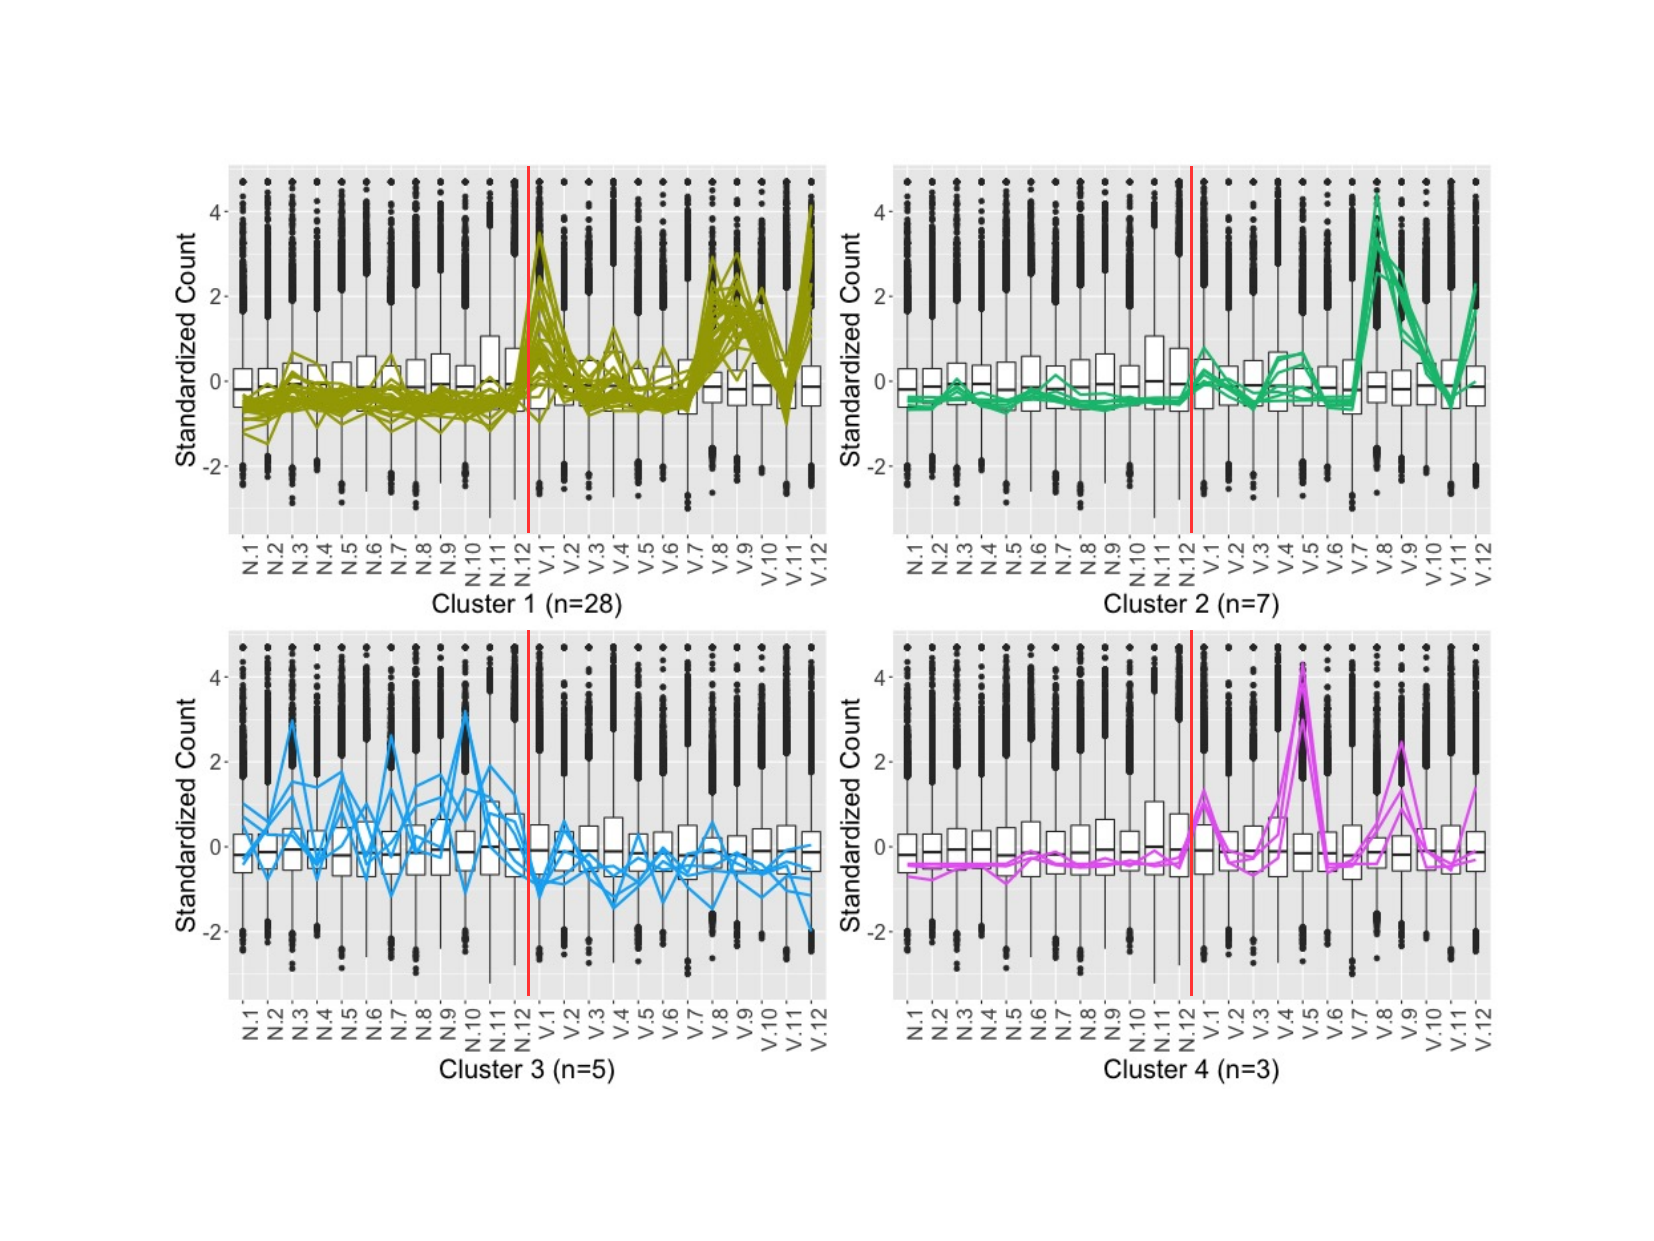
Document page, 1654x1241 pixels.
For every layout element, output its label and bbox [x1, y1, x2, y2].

picture [169, 158, 1498, 1089]
